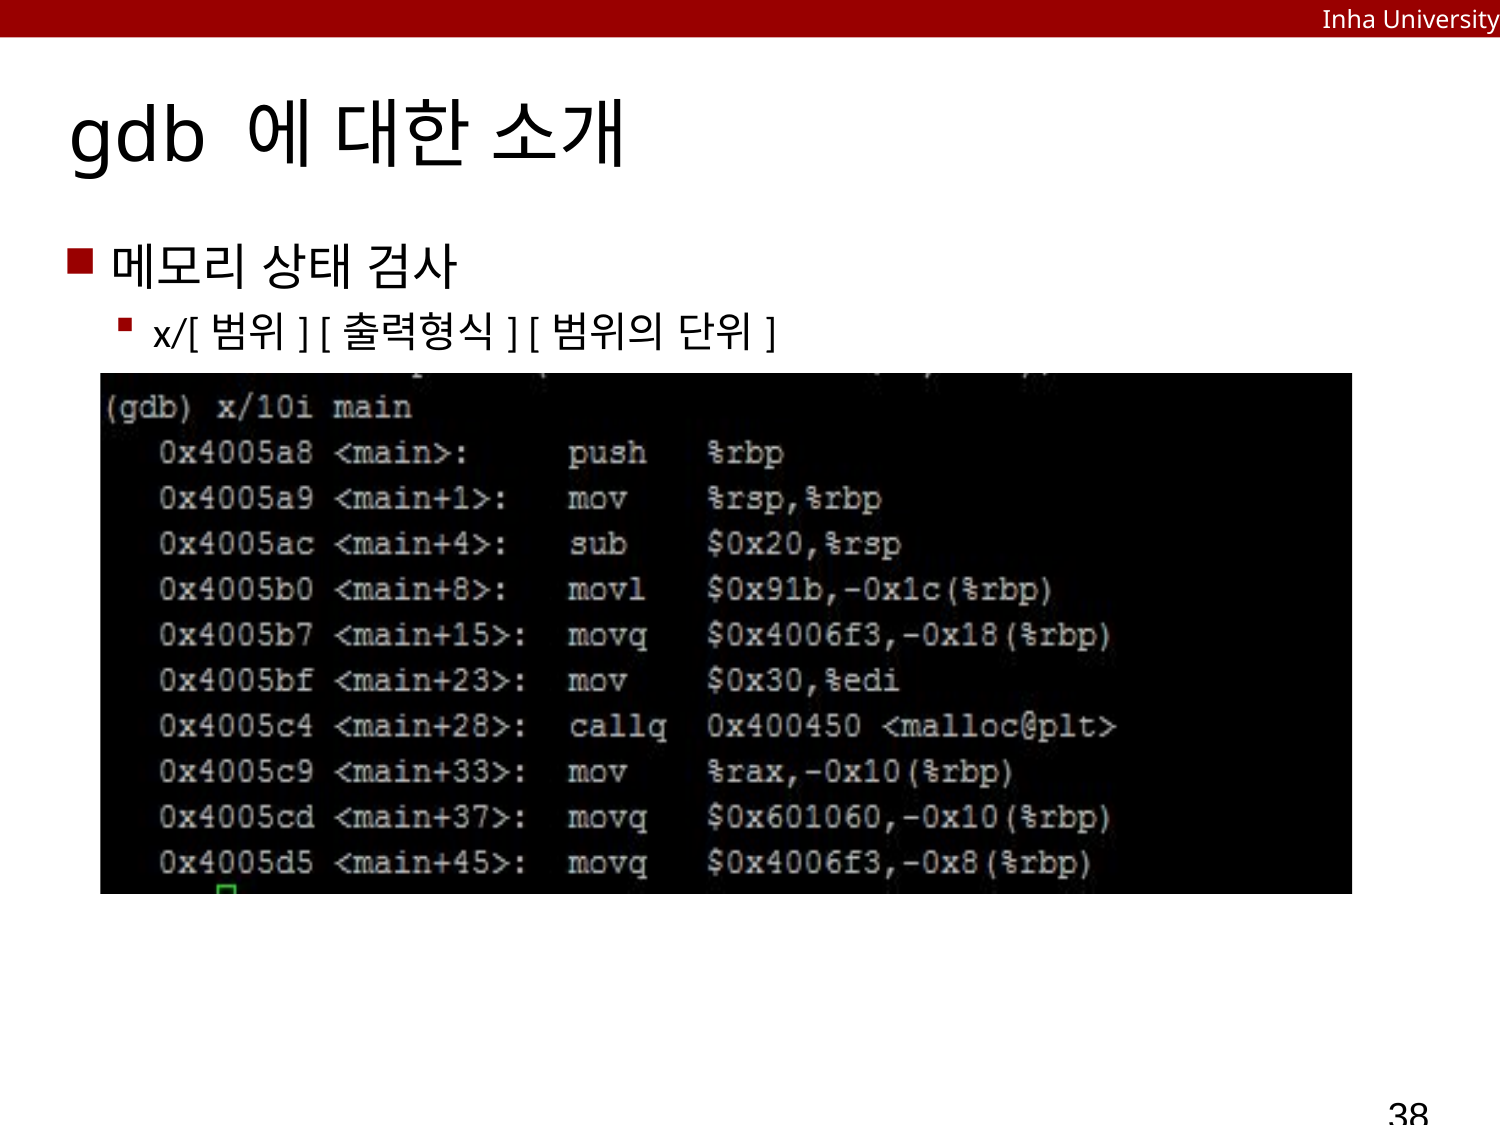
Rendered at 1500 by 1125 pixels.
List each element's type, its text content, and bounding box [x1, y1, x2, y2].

text_box Inha University [1322, 3, 1500, 33]
title gdb 에 대한 소개 [62, 41, 1438, 221]
text_box [0, 0, 1500, 38]
picture [100, 373, 1353, 894]
list 메모리 상태 검사 x/[범위] [출력형식] [범위의 단위] [62, 229, 1438, 1050]
